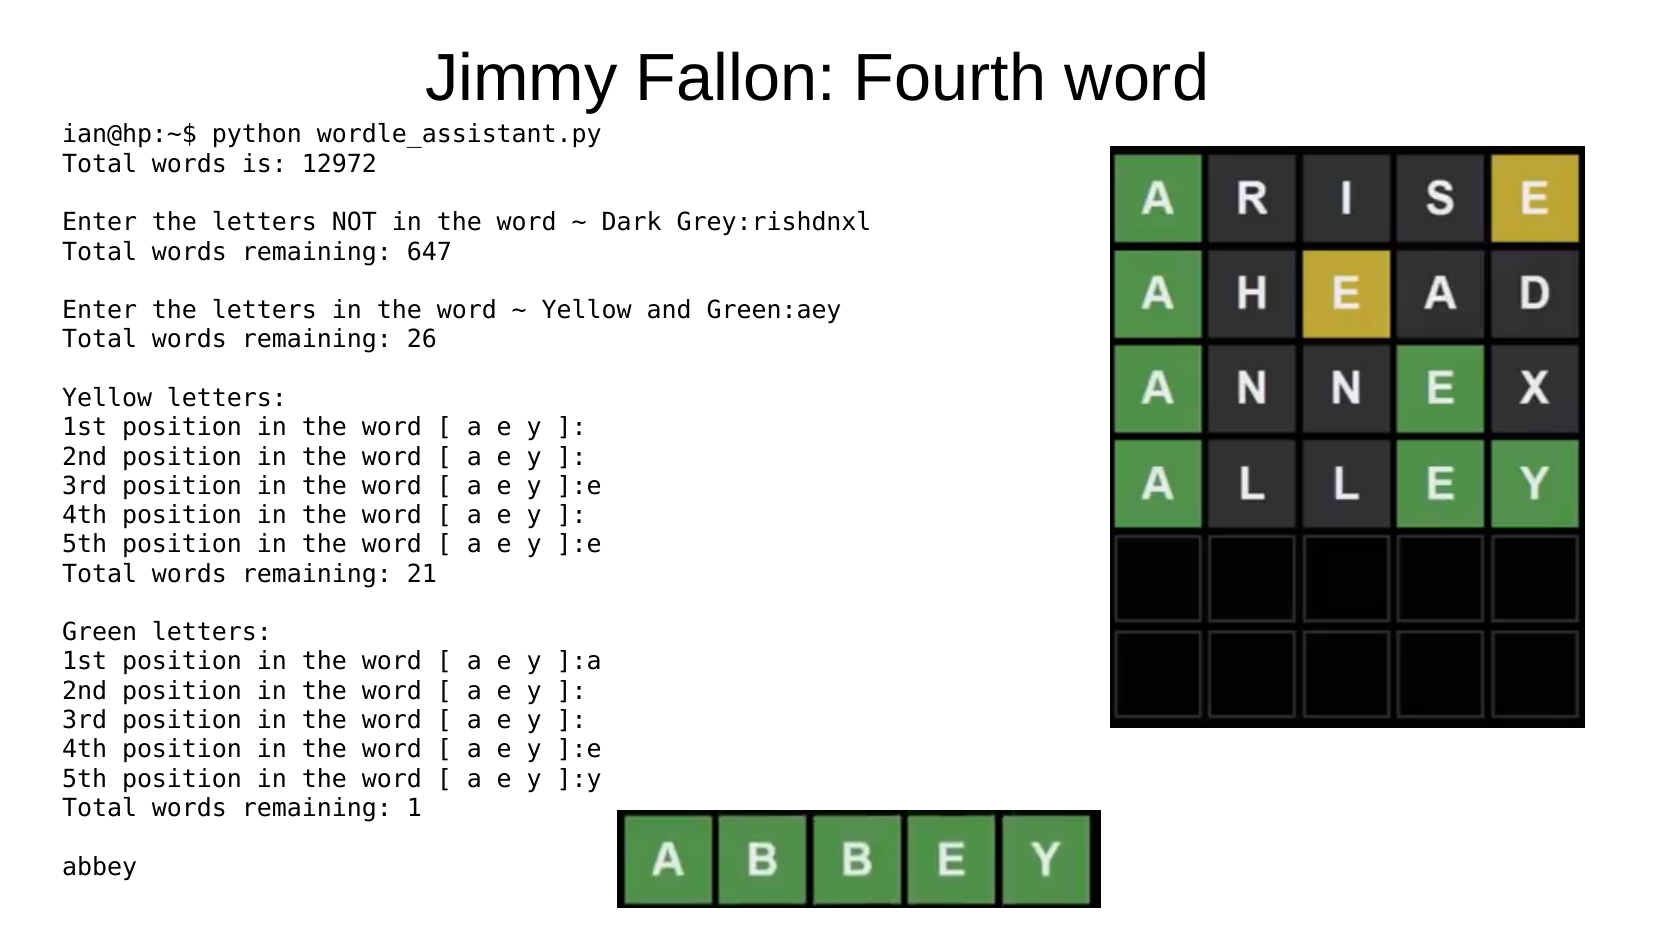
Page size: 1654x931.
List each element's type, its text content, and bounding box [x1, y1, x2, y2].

picture [617, 810, 1101, 908]
text_box ian@hp:~$ python wordle_assistant.py Total words is: 12972 Enter the letters NOT in the word ~ Dark Grey:rishdnxl Total words remaining: 647 Enter the letters in the word ~ Yellow and Green:aey Total words remaining: 26 Yellow letters: 1st position in the word [ a e y ]: 2nd position in the word [ a e y ]: 3rd position in the word [ a e y ]:e 4th position in the word [ a e y ]: 5th position in the word [ a e y ]:e Total words remaining: 21 Green letters: 1st position in the word [ a e y ]:a 2nd position in the word [ a e y ]: 3rd position in the word [ a e y ]: 4th position in the word [ a e y ]:e 5th position in the word [ a e y ]:y Total words remaining: 1 abbey [47, 112, 1064, 904]
picture [1110, 146, 1585, 728]
title Jimmy Fallon: Fourth word [82, 37, 1571, 119]
